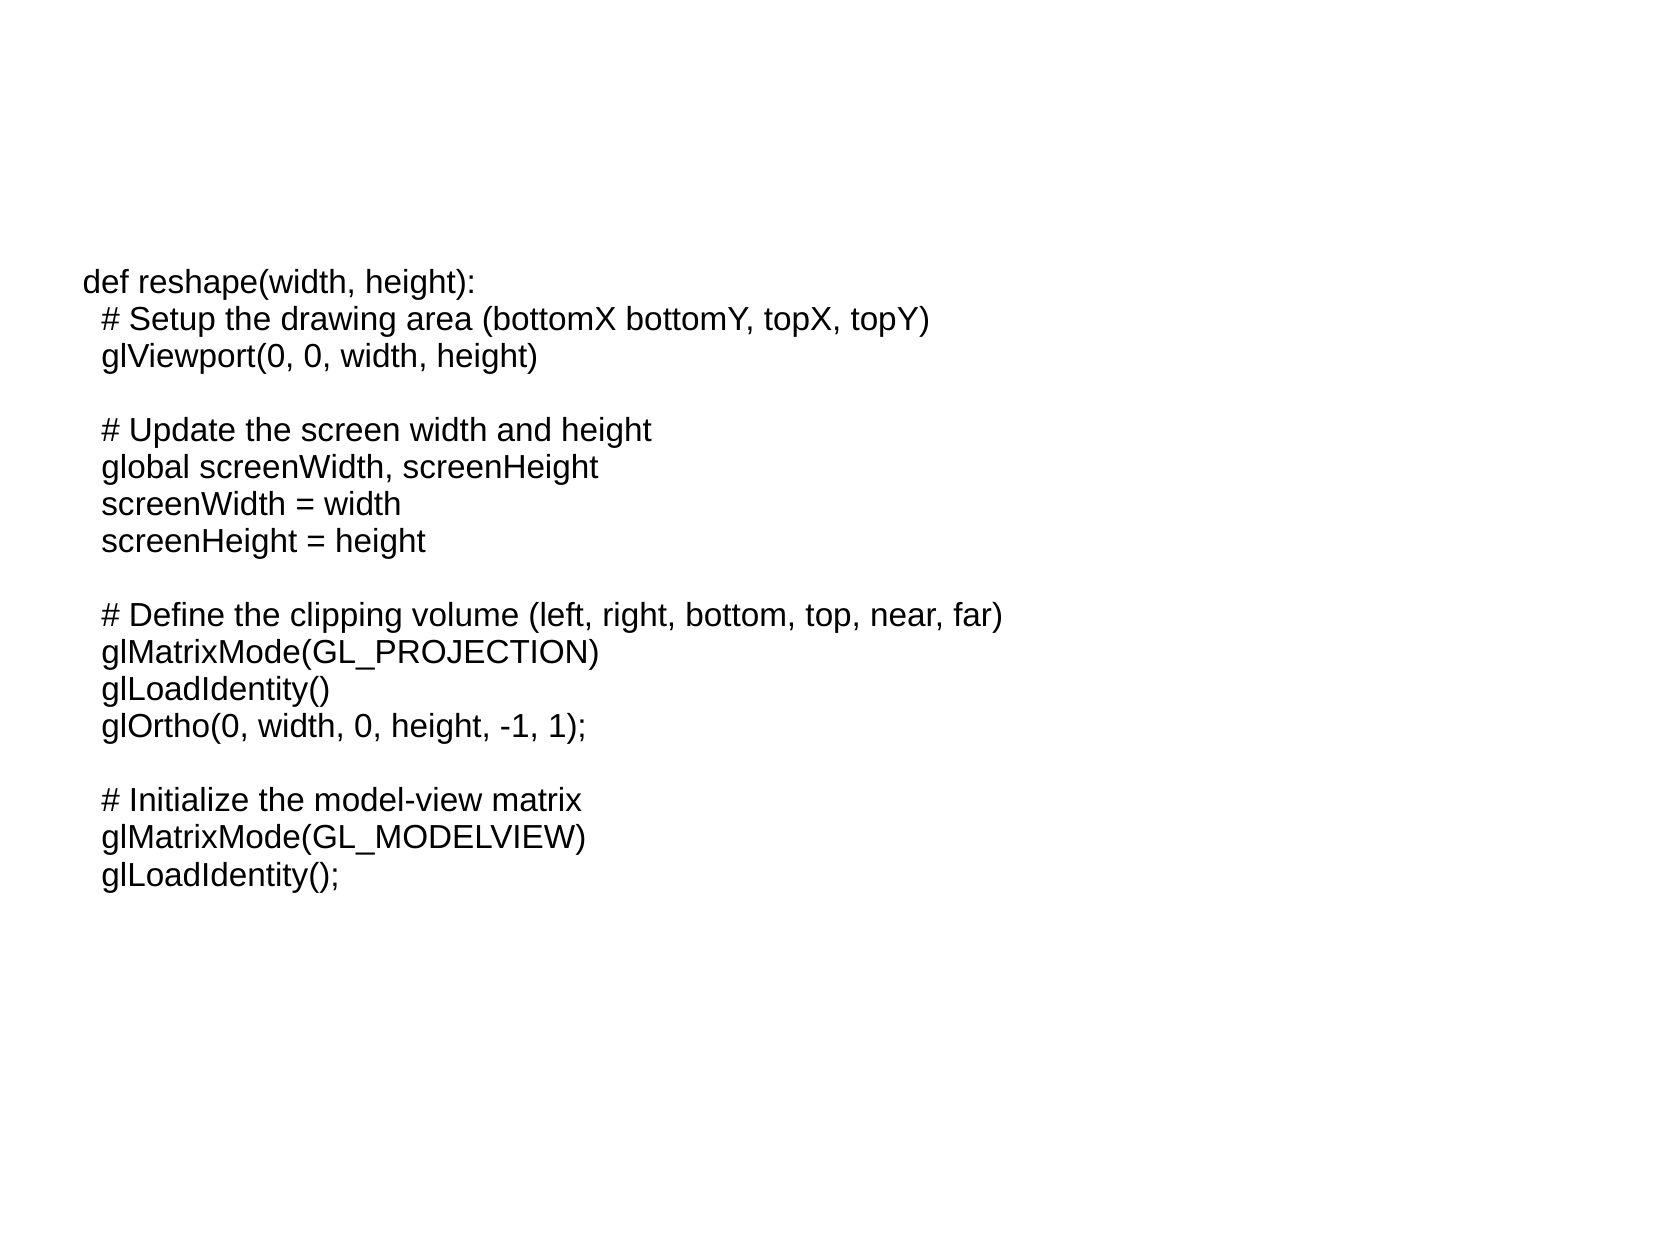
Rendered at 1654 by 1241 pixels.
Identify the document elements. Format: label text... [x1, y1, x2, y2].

subtitle def reshape(width, height): # Setup the drawing area (bottomX bottomY, topX, topY) glViewport(0, 0, width, height) # Update the screen width and height global screenWidth, screenHeight screenWidth = width screenHeight = height # Define the clipping volume (left, right, bottom, top, near, far) glMatrixMode(GL_PROJECTION) glLoadIdentity() glOrtho(0, width, 0, height, -1, 1); # Initialize the model-view matrix glMatrixMode(GL_MODELVIEW) glLoadIdentity(); [82, 56, 1571, 1101]
